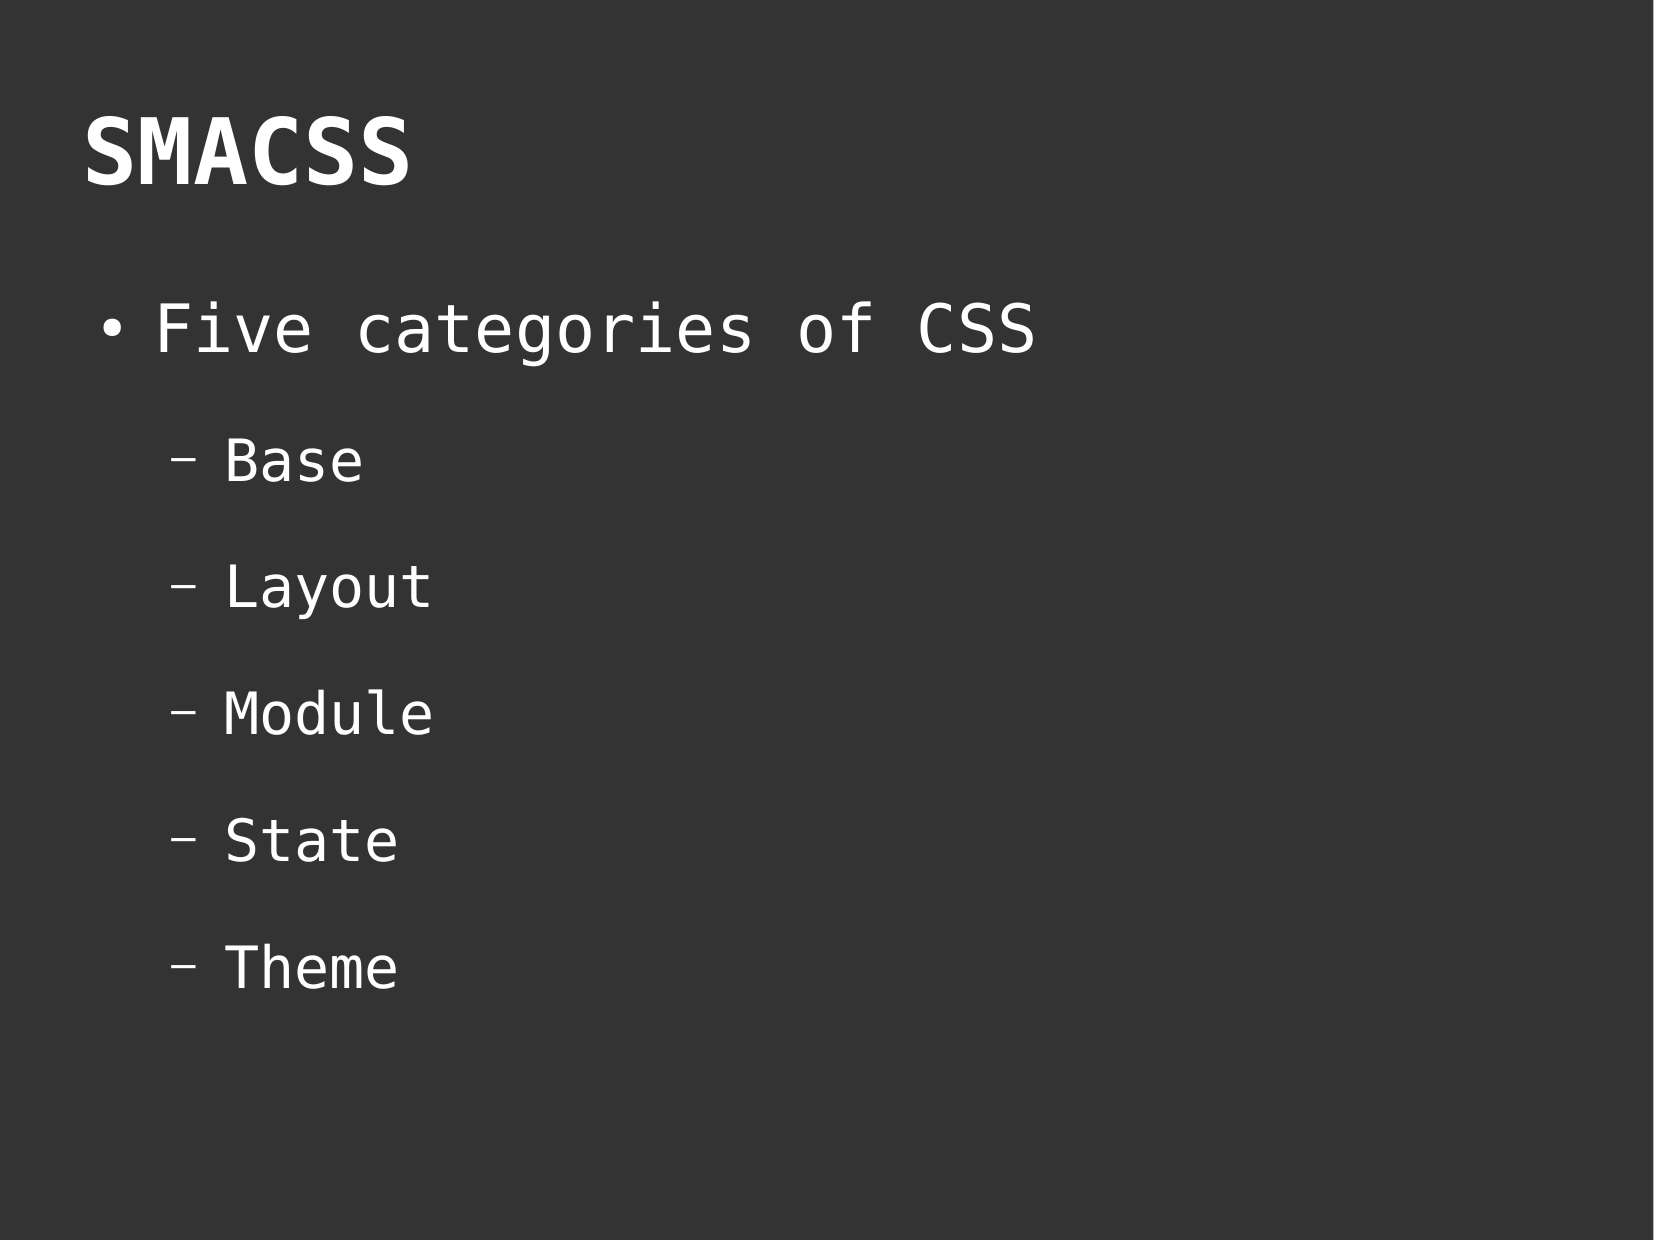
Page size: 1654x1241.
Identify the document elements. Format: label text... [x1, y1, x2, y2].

title SMACSS [82, 49, 1571, 257]
list Five categories of CSS Base Layout Module State Theme [82, 290, 1571, 1182]
